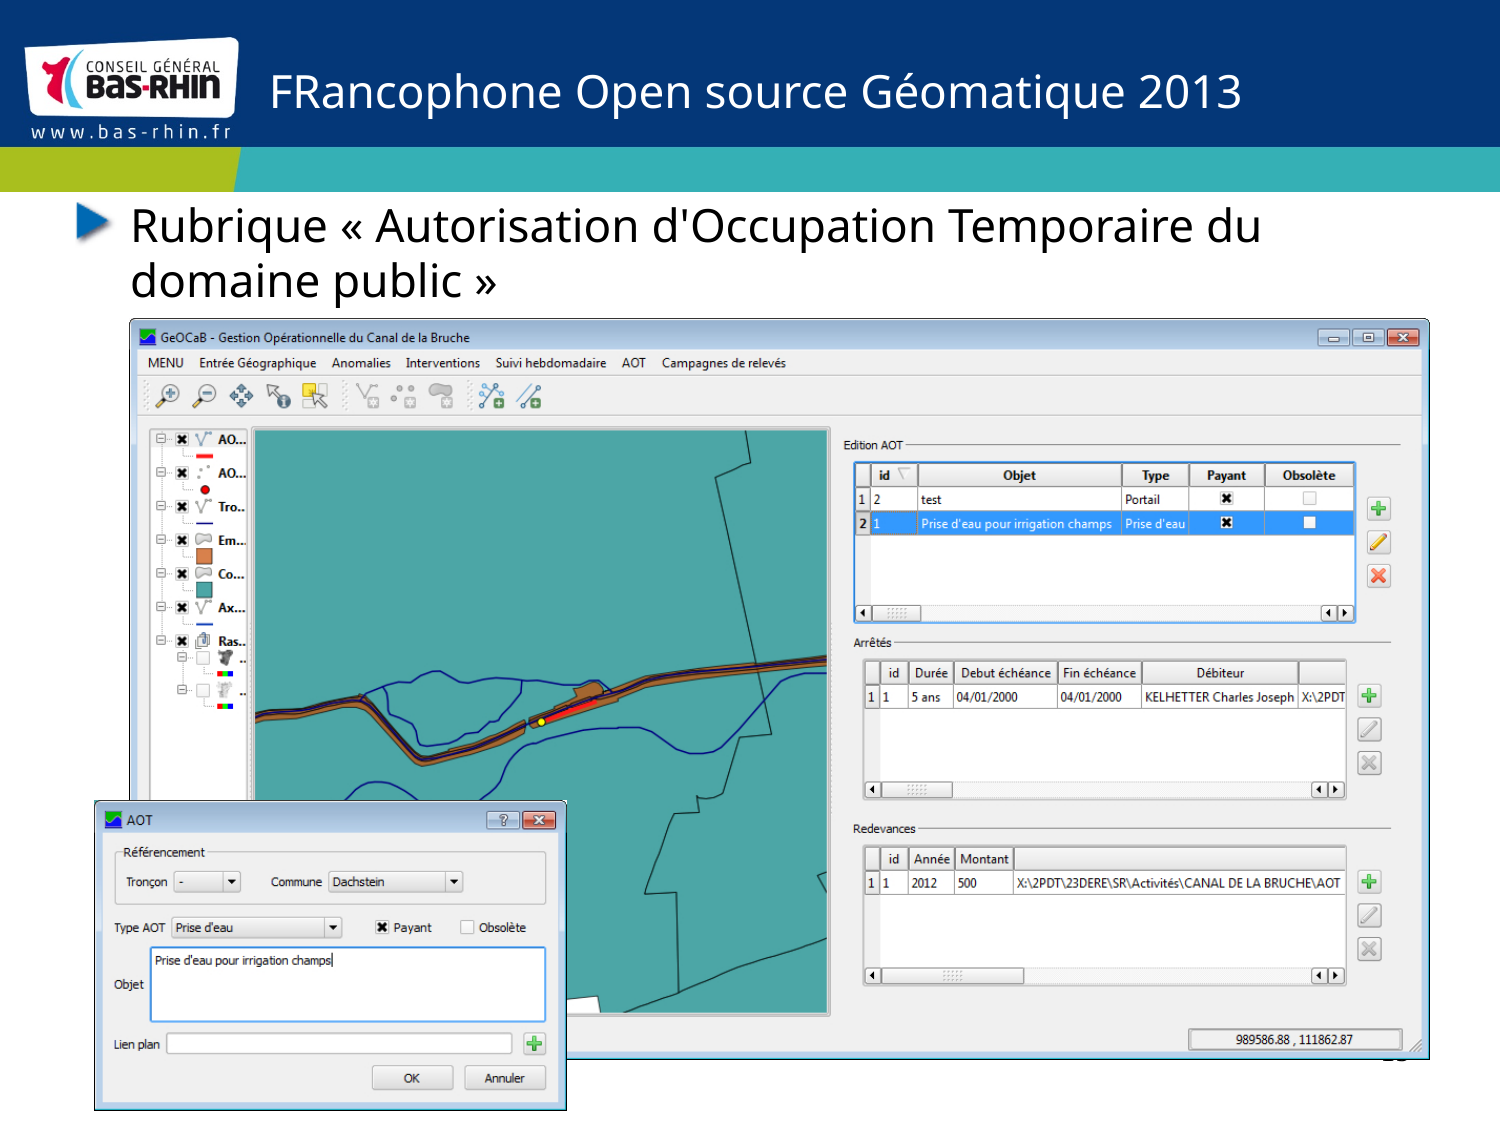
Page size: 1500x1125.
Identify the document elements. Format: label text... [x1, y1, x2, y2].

picture [0, 0, 1500, 192]
list Rubrique « Autorisation d'Occupation Temporaire du domaine public » [59, 189, 1410, 315]
title FRancophone Open source Géomatique 2013 [253, 30, 1471, 149]
picture [94, 318, 1430, 1111]
